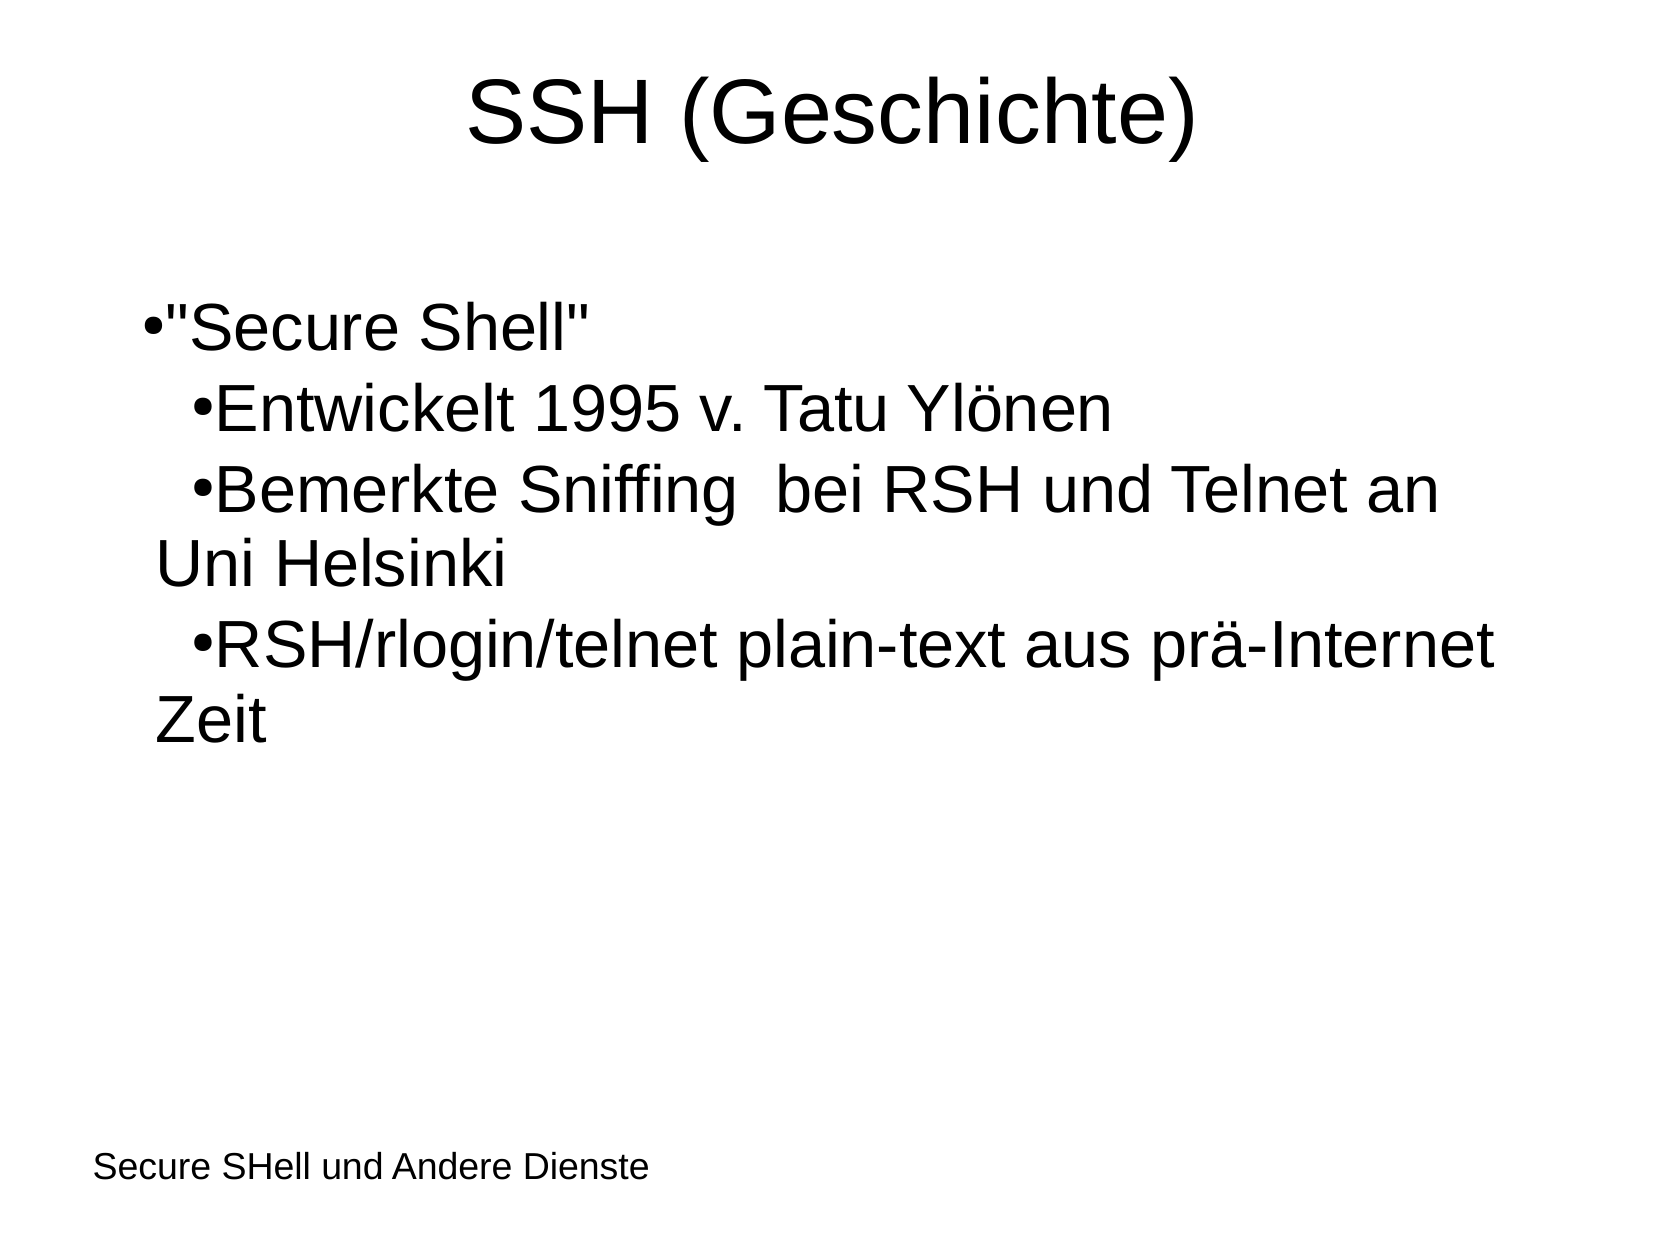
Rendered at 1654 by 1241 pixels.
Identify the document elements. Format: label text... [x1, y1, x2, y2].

text_box Secure SHell und Andere Dienste [77, 1137, 756, 1237]
list "Secure Shell" Entwickelt 1995 v. Tatu Ylönen Bemerkte Sniffing bei RSH und Telnet an Uni Helsinki RSH/rlogin/telnet plain-text aus prä-Internet Zeit [82, 290, 1538, 1010]
title SSH (Geschichte) [141, 35, 1524, 189]
